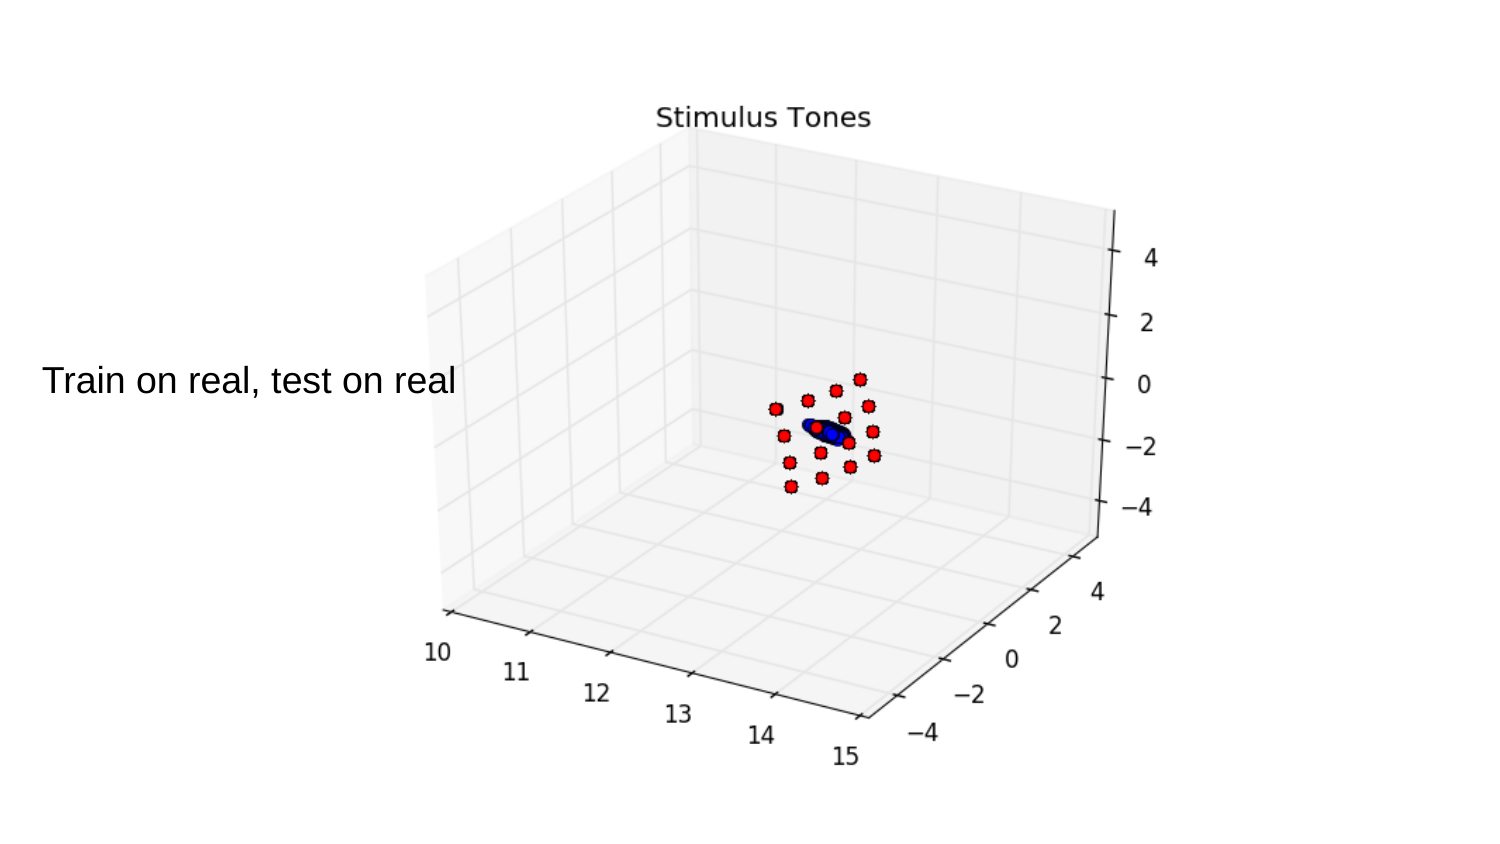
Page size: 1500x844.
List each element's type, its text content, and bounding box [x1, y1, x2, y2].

text_box Train on real, test on real [26, 341, 503, 418]
picture [187, 0, 1313, 844]
